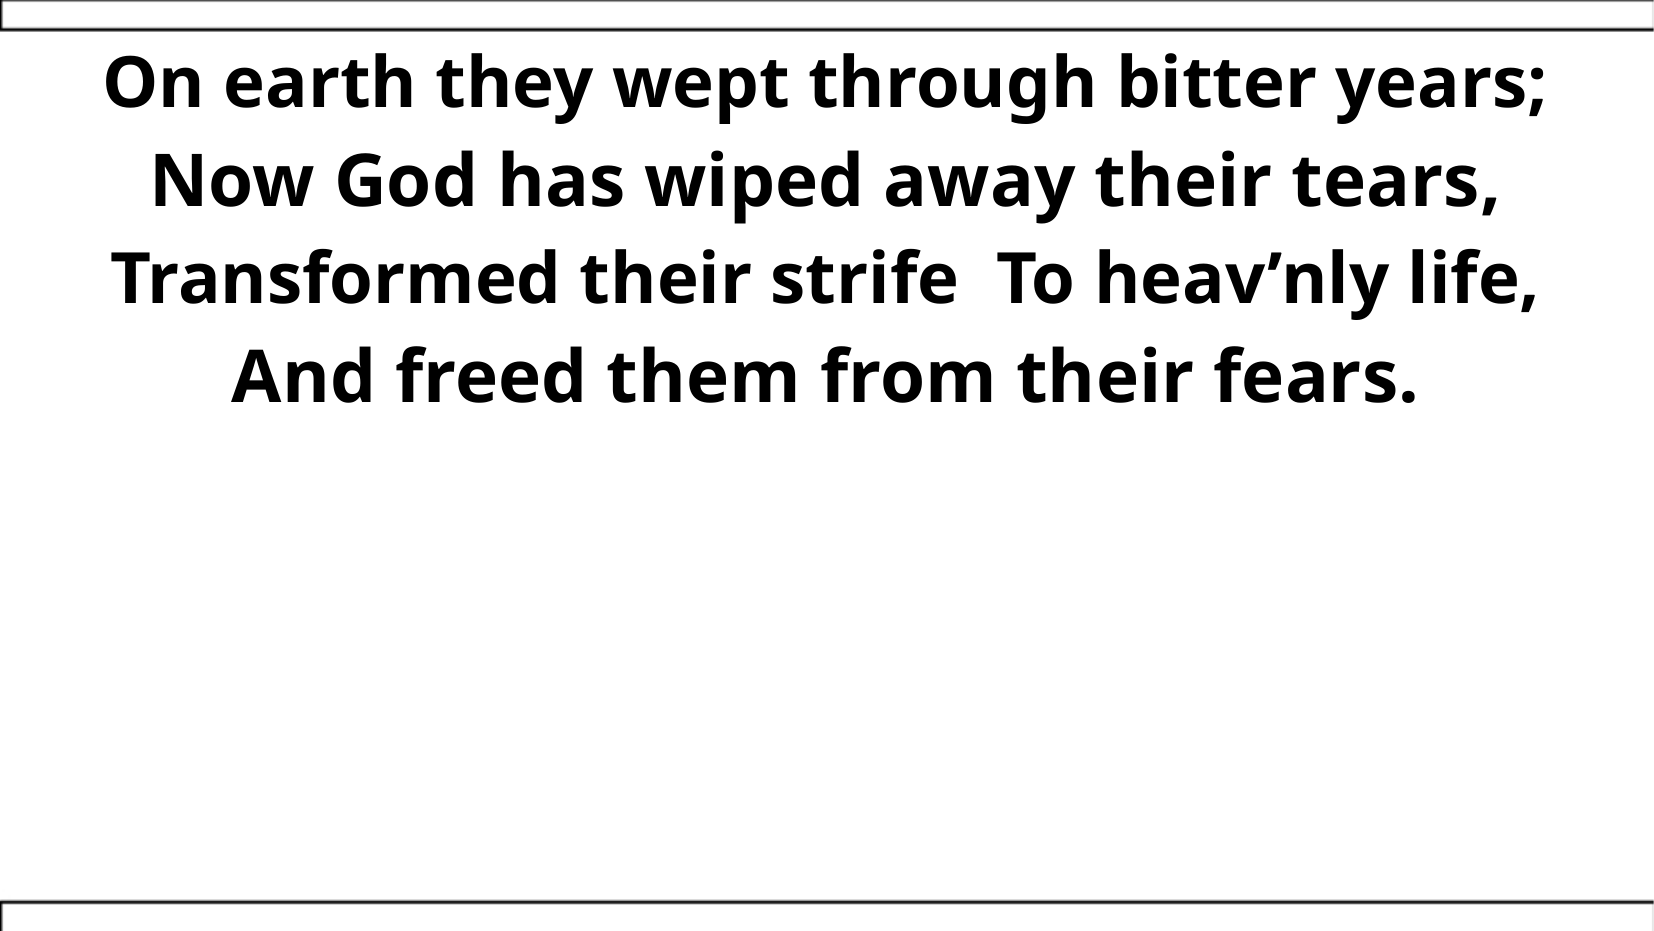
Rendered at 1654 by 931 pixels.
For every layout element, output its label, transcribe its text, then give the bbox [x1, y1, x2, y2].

picture [0, 0, 1654, 931]
title On earth they wept through bitter years; Now God has wiped away their tears, Transformed their strife To heav’nly life, And freed them from their fears. [91, 31, 1561, 421]
